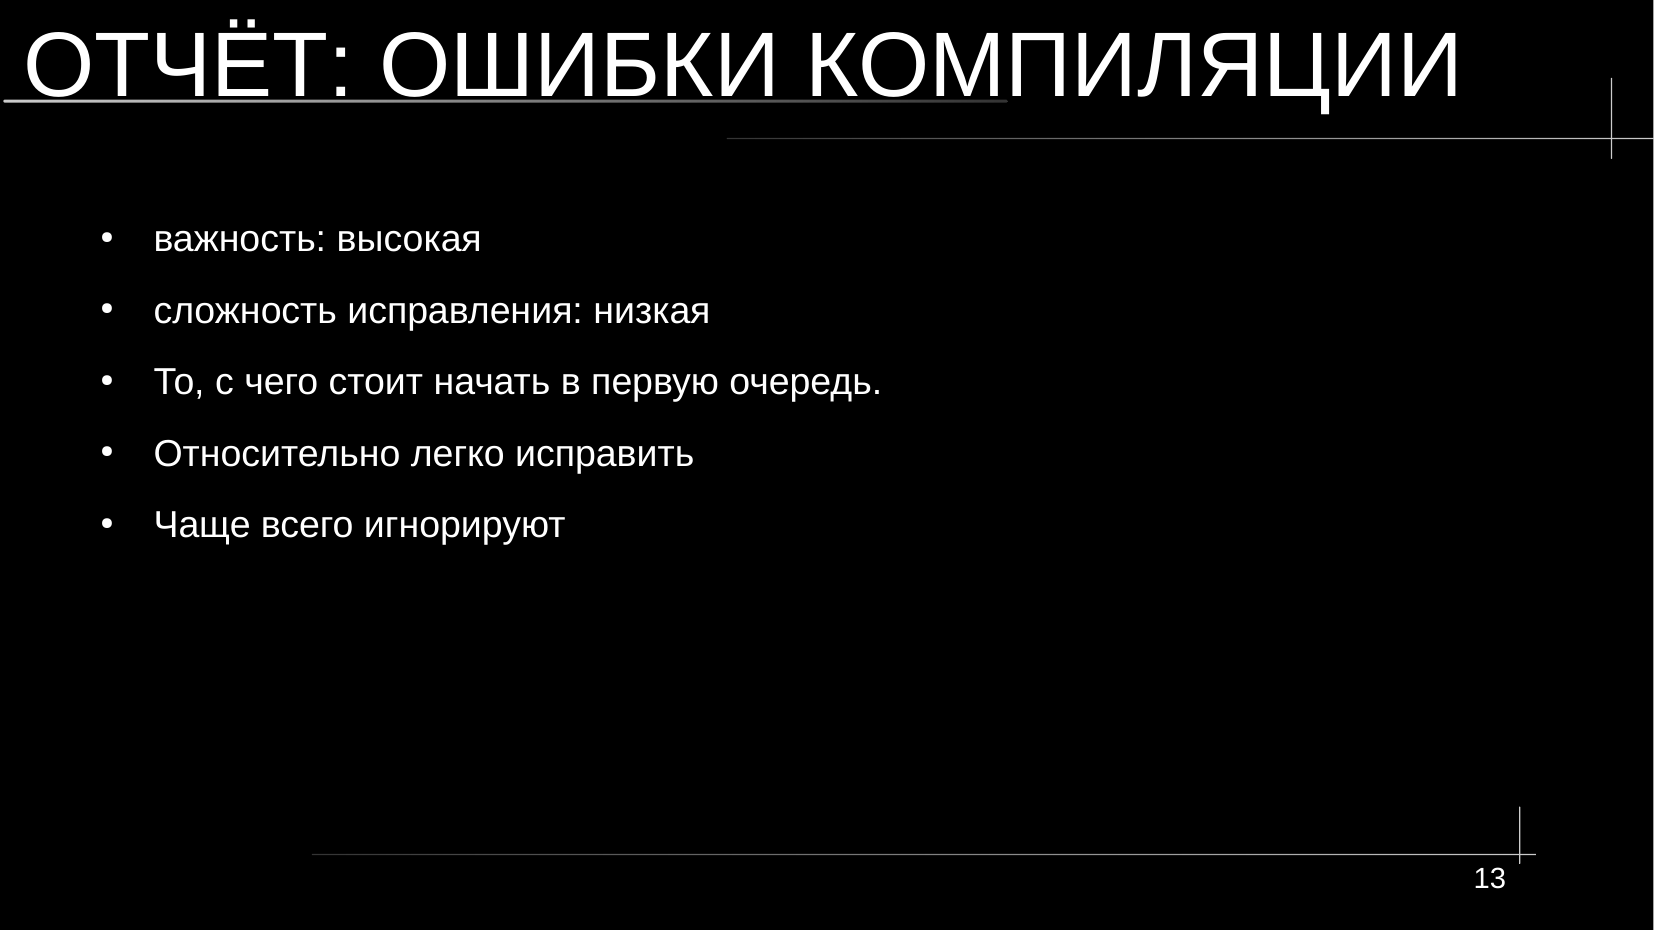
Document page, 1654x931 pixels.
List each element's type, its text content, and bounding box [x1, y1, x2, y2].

title ОТЧЁТ: ОШИБКИ КОМПИЛЯЦИИ [23, 11, 1589, 119]
list важность: высокая сложность исправления: низкая То, с чего стоит начать в первую очередь. Относительно легко исправить Чаще всего игнорируют [82, 217, 1571, 758]
